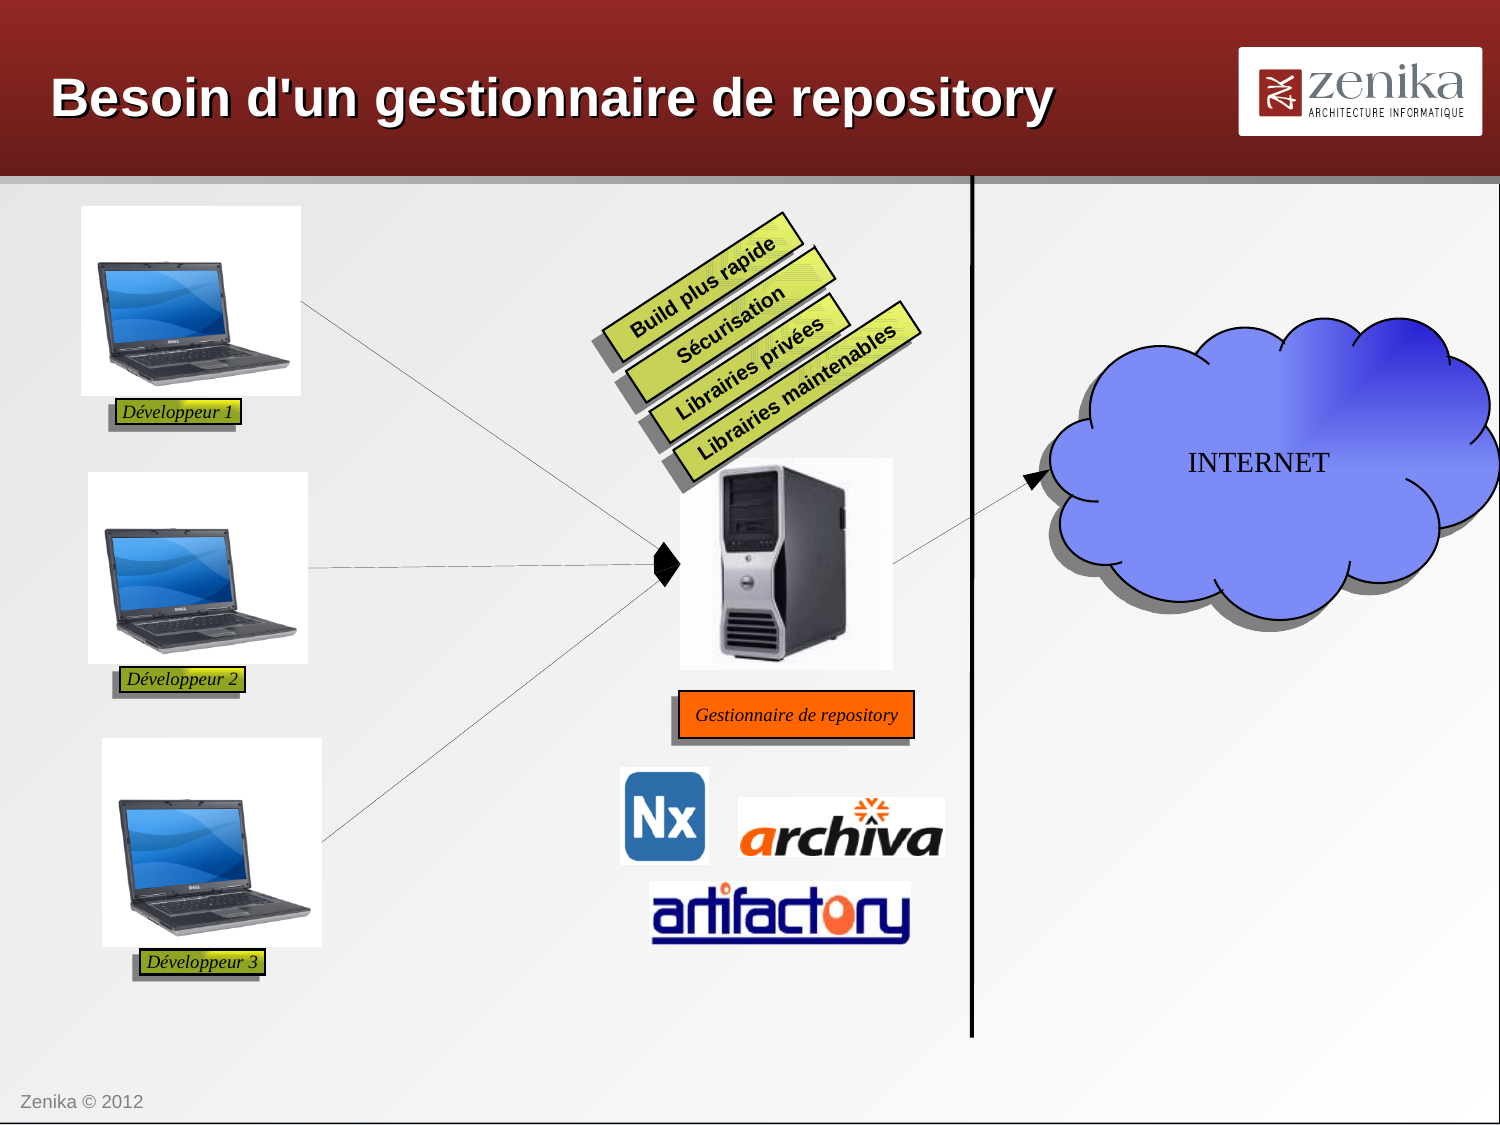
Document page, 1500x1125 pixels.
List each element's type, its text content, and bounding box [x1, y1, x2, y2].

text_box Librairies privées [649, 293, 851, 443]
text_box Sécurisation [625, 247, 836, 403]
title Besoin d'un gestionnaire de repository [50, 15, 1206, 180]
text_box Gestionnaire de repository [679, 691, 915, 739]
text_box Librairies maintenables [673, 301, 921, 482]
text_box Build plus rapide [602, 212, 804, 362]
picture [81, 206, 301, 396]
picture [102, 738, 322, 947]
picture [88, 472, 308, 664]
picture [620, 767, 709, 865]
picture [649, 881, 911, 945]
picture [1257, 58, 1464, 125]
text_box Développeur 1 [115, 399, 241, 425]
text_box INTERNET [1050, 318, 1500, 621]
picture [680, 458, 893, 670]
text_box Développeur 2 [120, 666, 246, 692]
text_box Développeur 3 [140, 949, 266, 975]
picture [738, 797, 945, 857]
